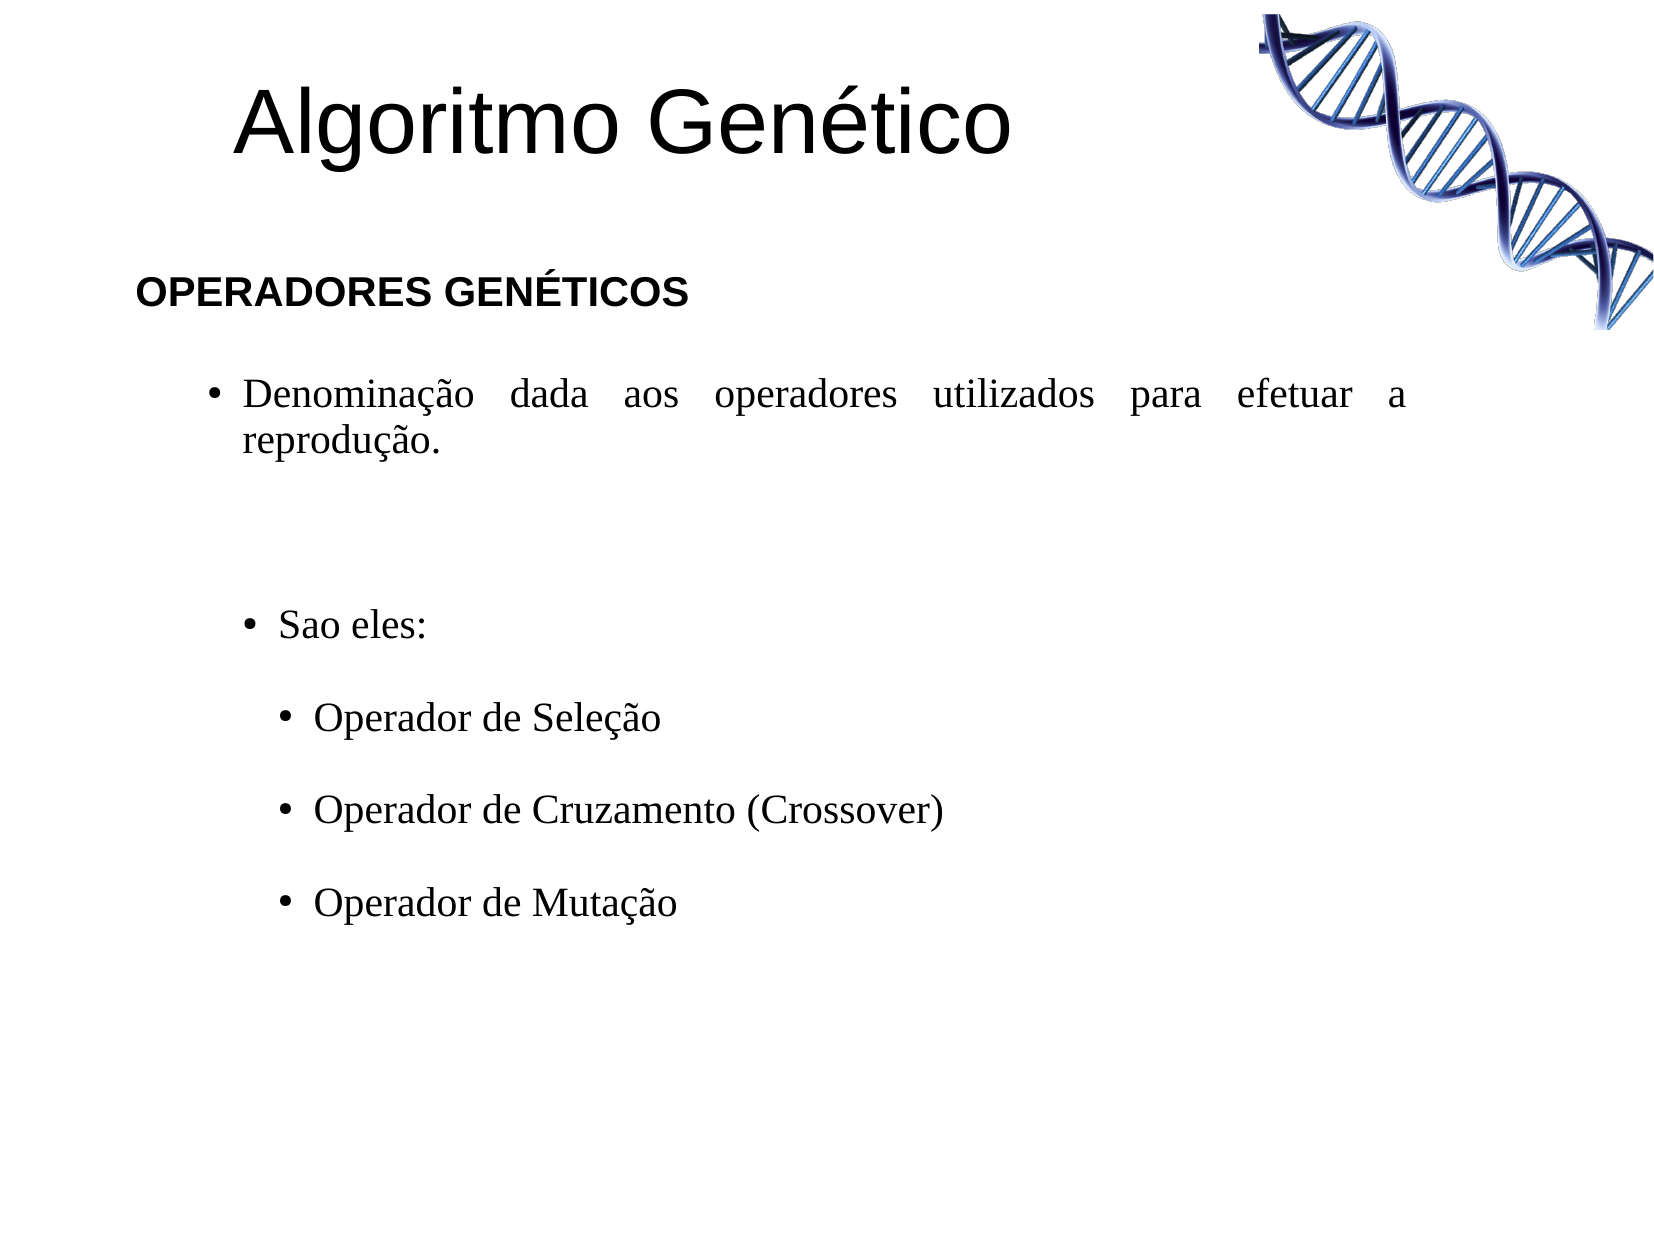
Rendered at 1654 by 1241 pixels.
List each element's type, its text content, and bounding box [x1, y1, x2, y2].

title Algoritmo Genético [0, 17, 1369, 226]
text_box OPERADORES GENÉTICOS [120, 261, 717, 323]
picture [1259, 14, 1654, 330]
text_box Denominação dada aos operadores utilizados para efetuar a reprodução. Sao eles: Operador de Seleção Operador de Cruzamento (Crossover) Operador de Mutação [192, 363, 1423, 933]
